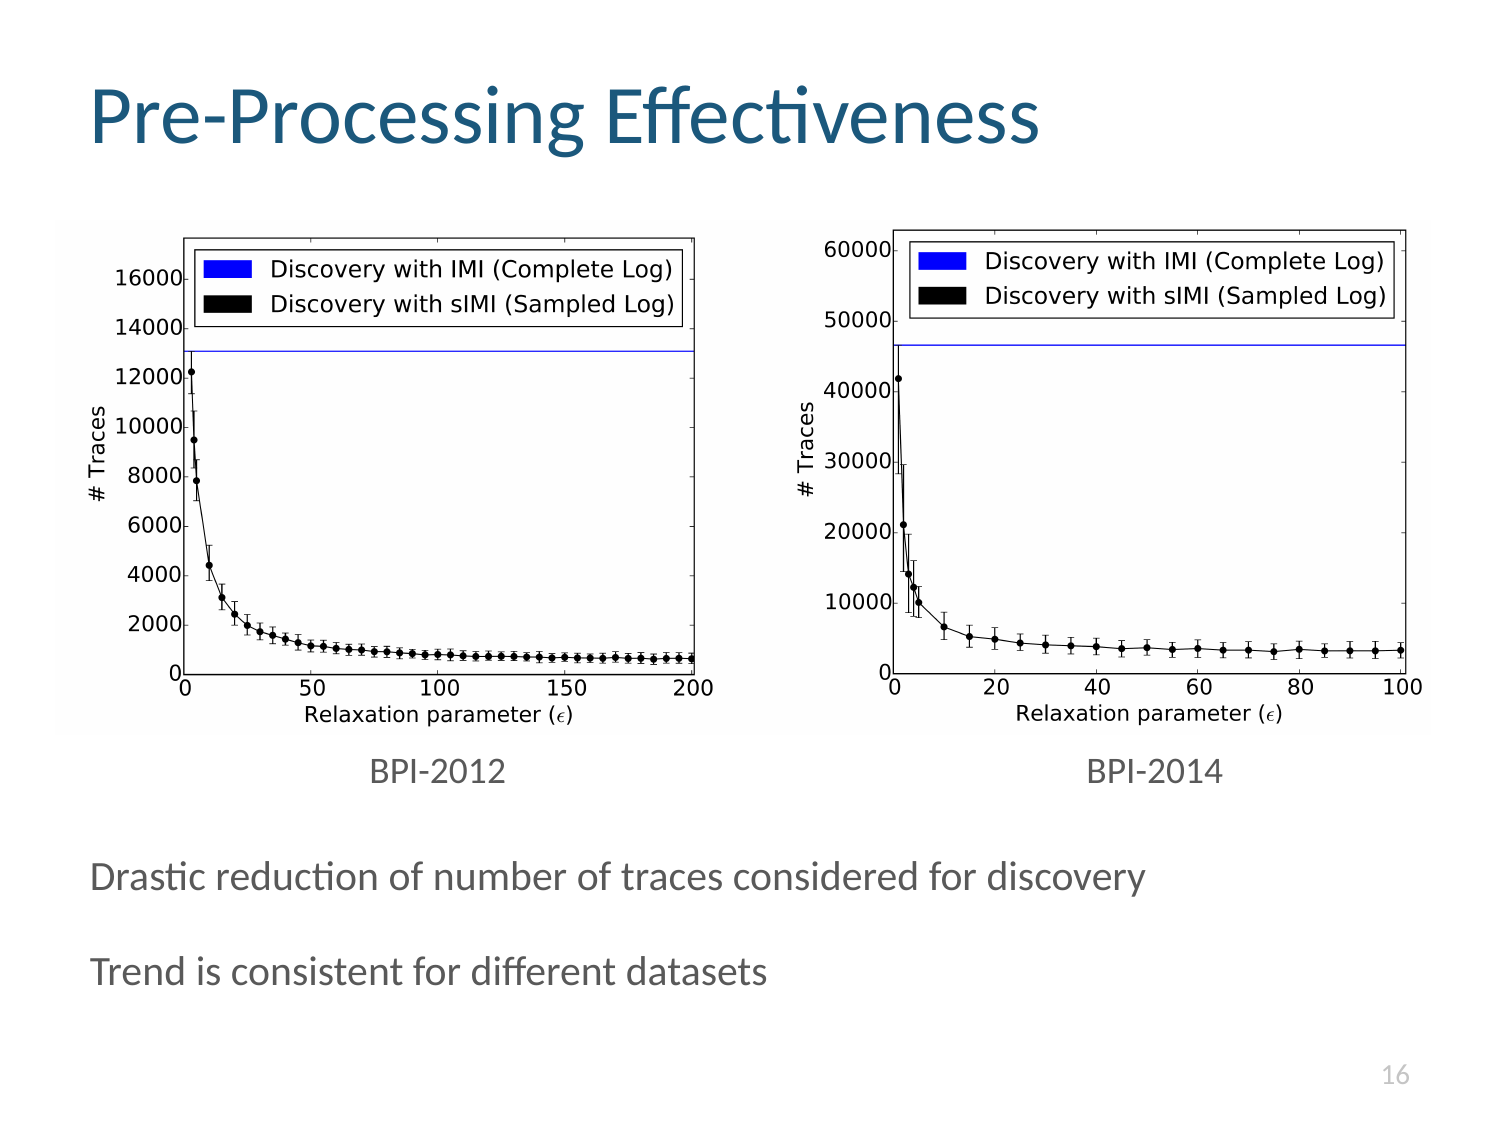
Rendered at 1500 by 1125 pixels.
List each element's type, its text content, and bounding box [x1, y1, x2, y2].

text_box Drastic reduction of number of traces considered for discovery Trend is consistent for different datasets [74, 841, 1425, 1033]
picture [55, 220, 1431, 736]
text_box Pre-Processing Effectiveness [75, 45, 1431, 175]
text_box <number> [1074, 1042, 1425, 1103]
text_box BPI-2014 [1071, 738, 1239, 798]
text_box BPI-2012 [354, 738, 521, 798]
